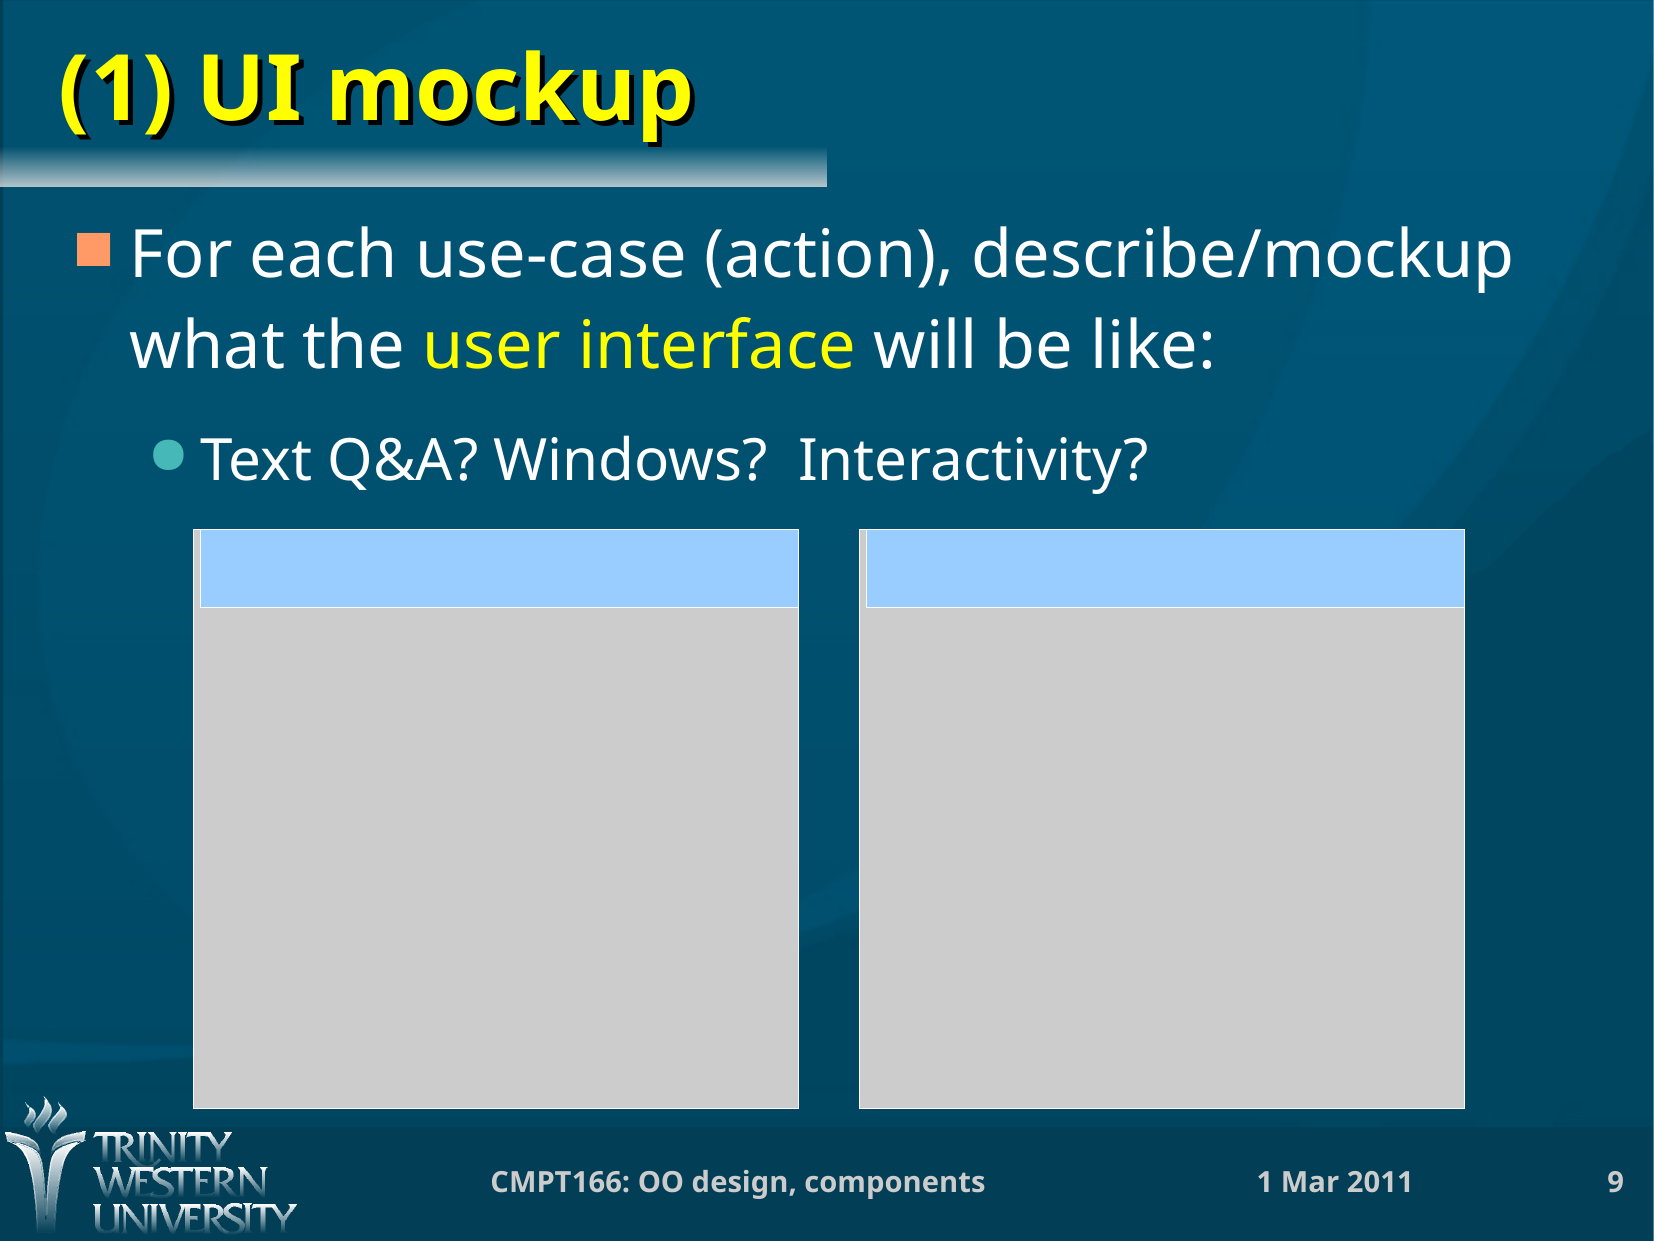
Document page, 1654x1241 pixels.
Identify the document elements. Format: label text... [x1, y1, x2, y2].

title (1) UI mockup [59, 19, 1595, 148]
text_box [193, 529, 799, 1109]
list For each use-case (action), describe/mockup what the user interface will be like: Text Q&A? Windows? Interactivity? [59, 206, 1625, 1026]
picture [38, 1227, 54, 1232]
list Name: … Description: … Interface to (component): ... Interface to (component): ... [0, 154, 827, 158]
text_box [859, 529, 1465, 1109]
